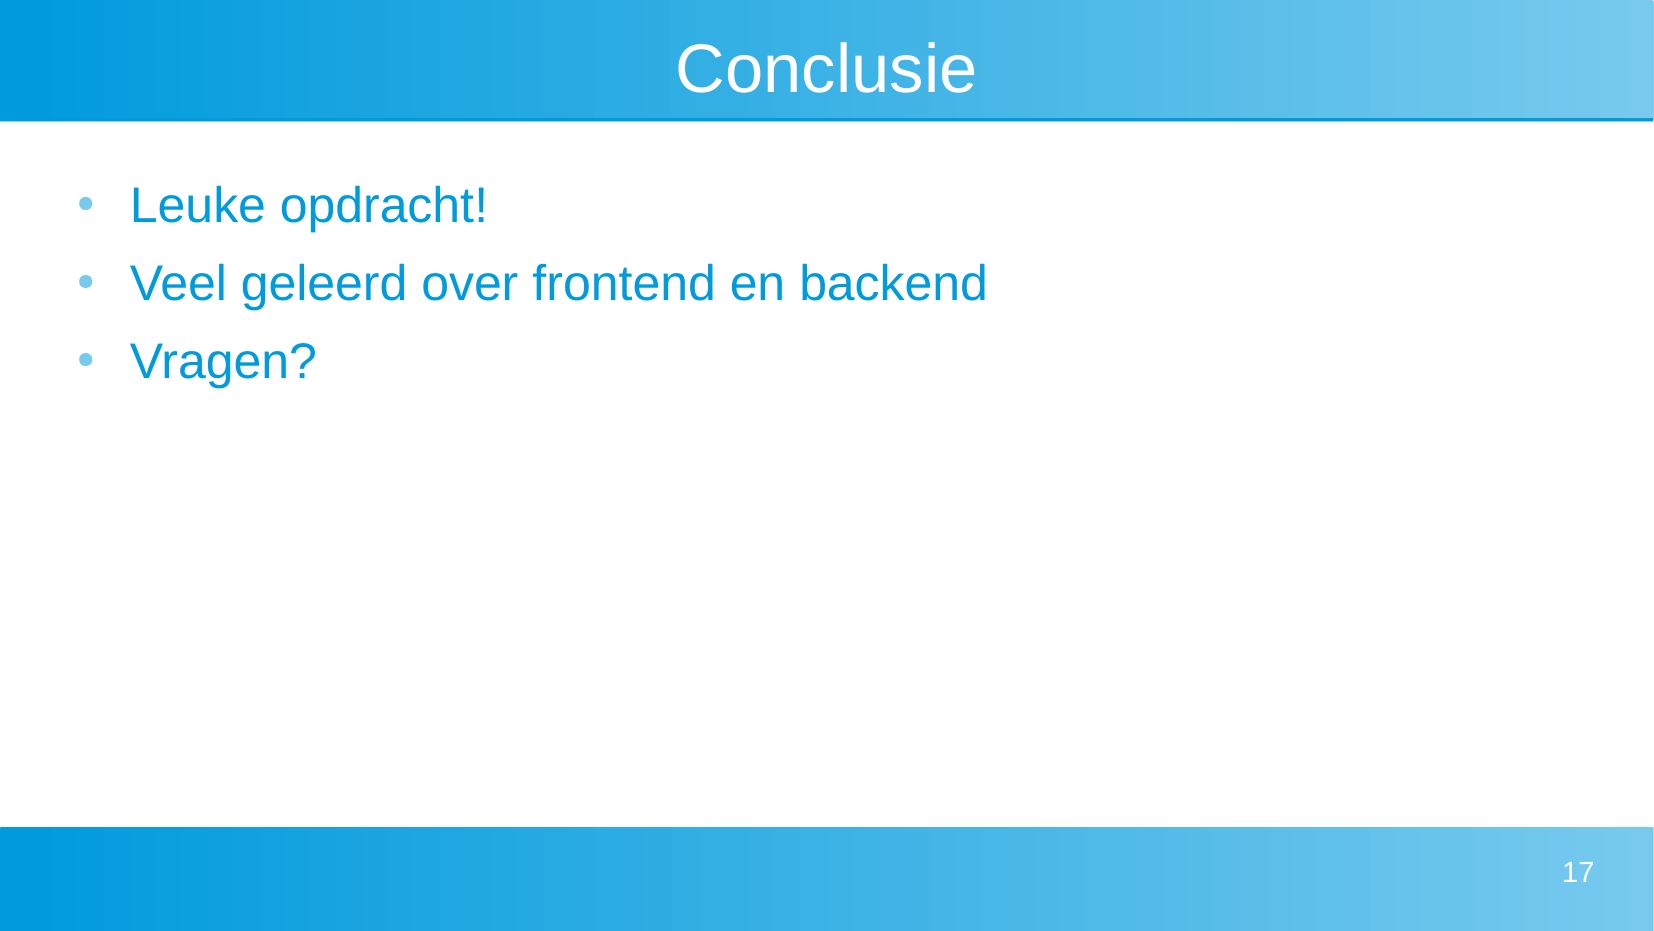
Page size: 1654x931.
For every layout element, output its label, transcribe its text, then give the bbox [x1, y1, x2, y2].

title Conclusie [59, 29, 1595, 108]
list Leuke opdracht! Veel geleerd over frontend en backend Vragen? [59, 177, 1595, 768]
